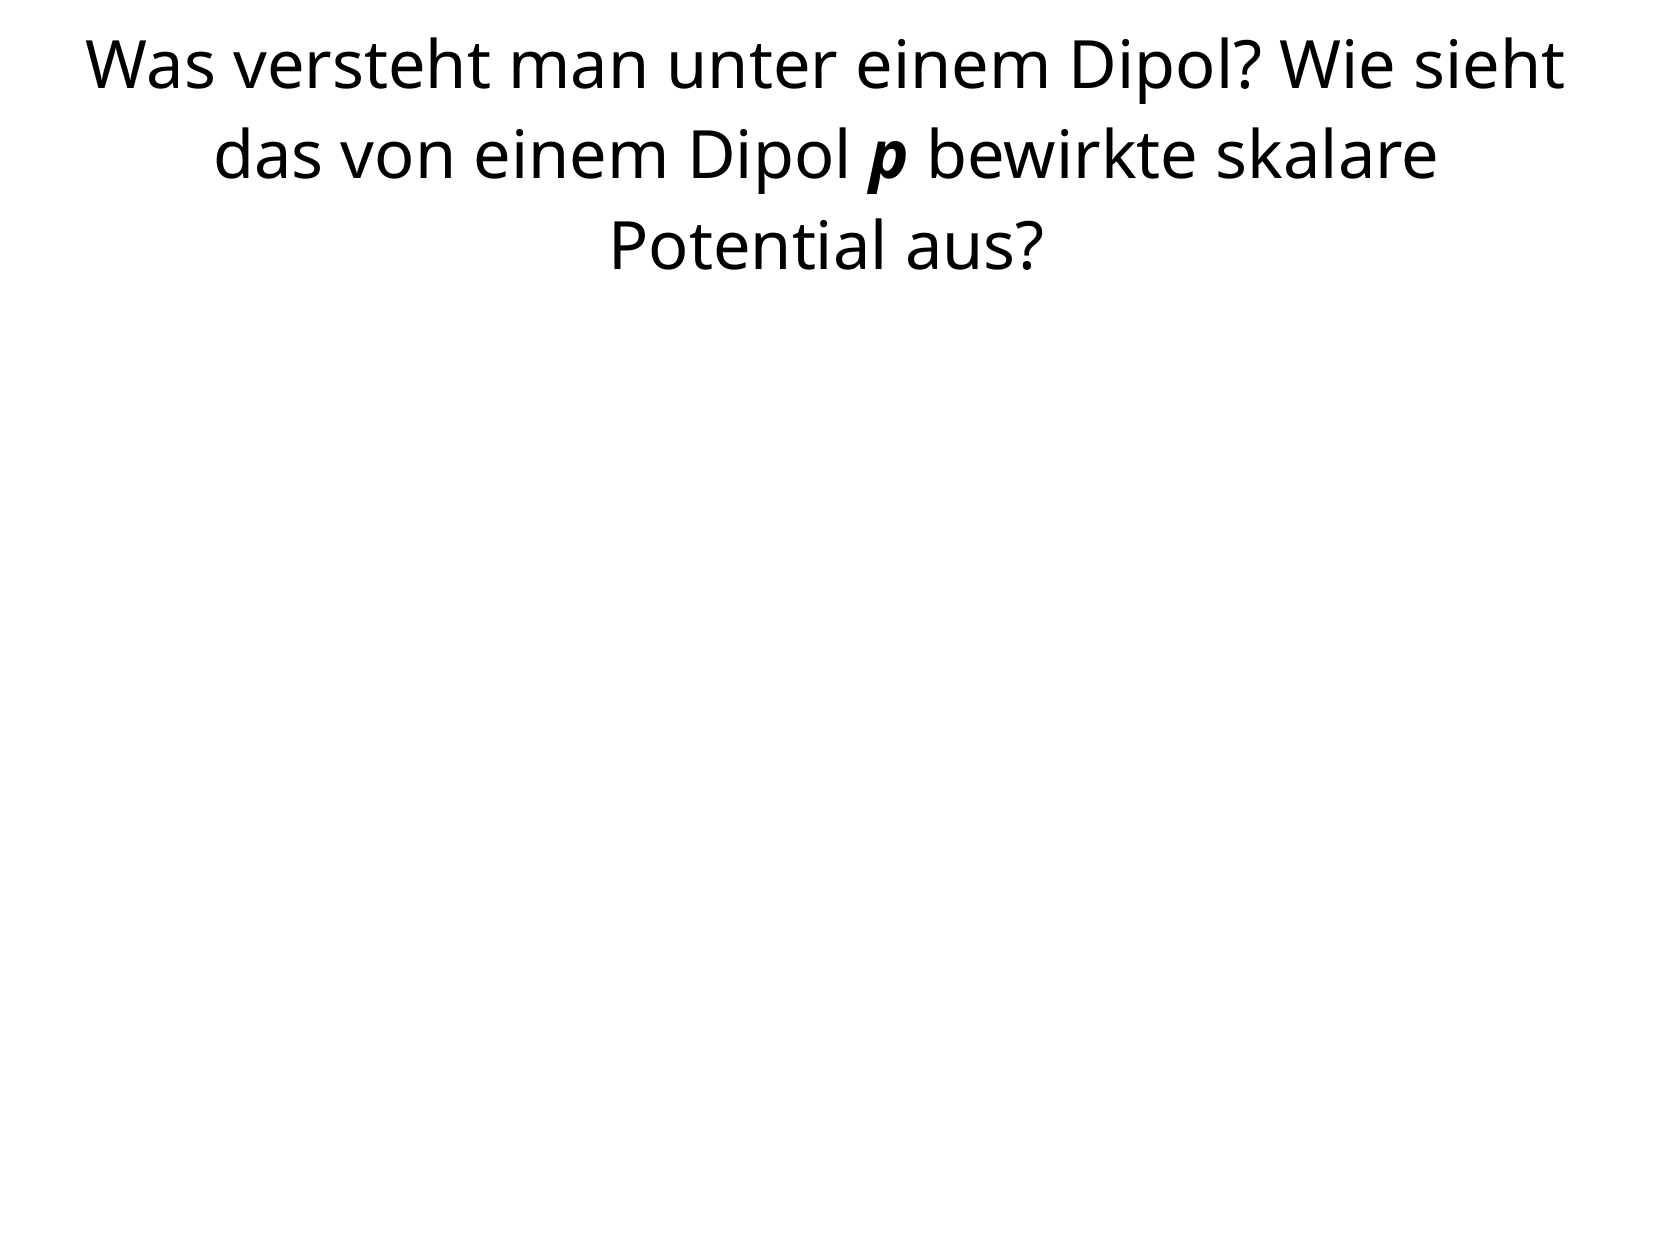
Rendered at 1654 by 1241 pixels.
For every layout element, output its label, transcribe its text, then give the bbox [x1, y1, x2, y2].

title Was versteht man unter einem Dipol? Wie sieht das von einem Dipol p bewirkte skalare Potential aus? [82, 19, 1571, 287]
